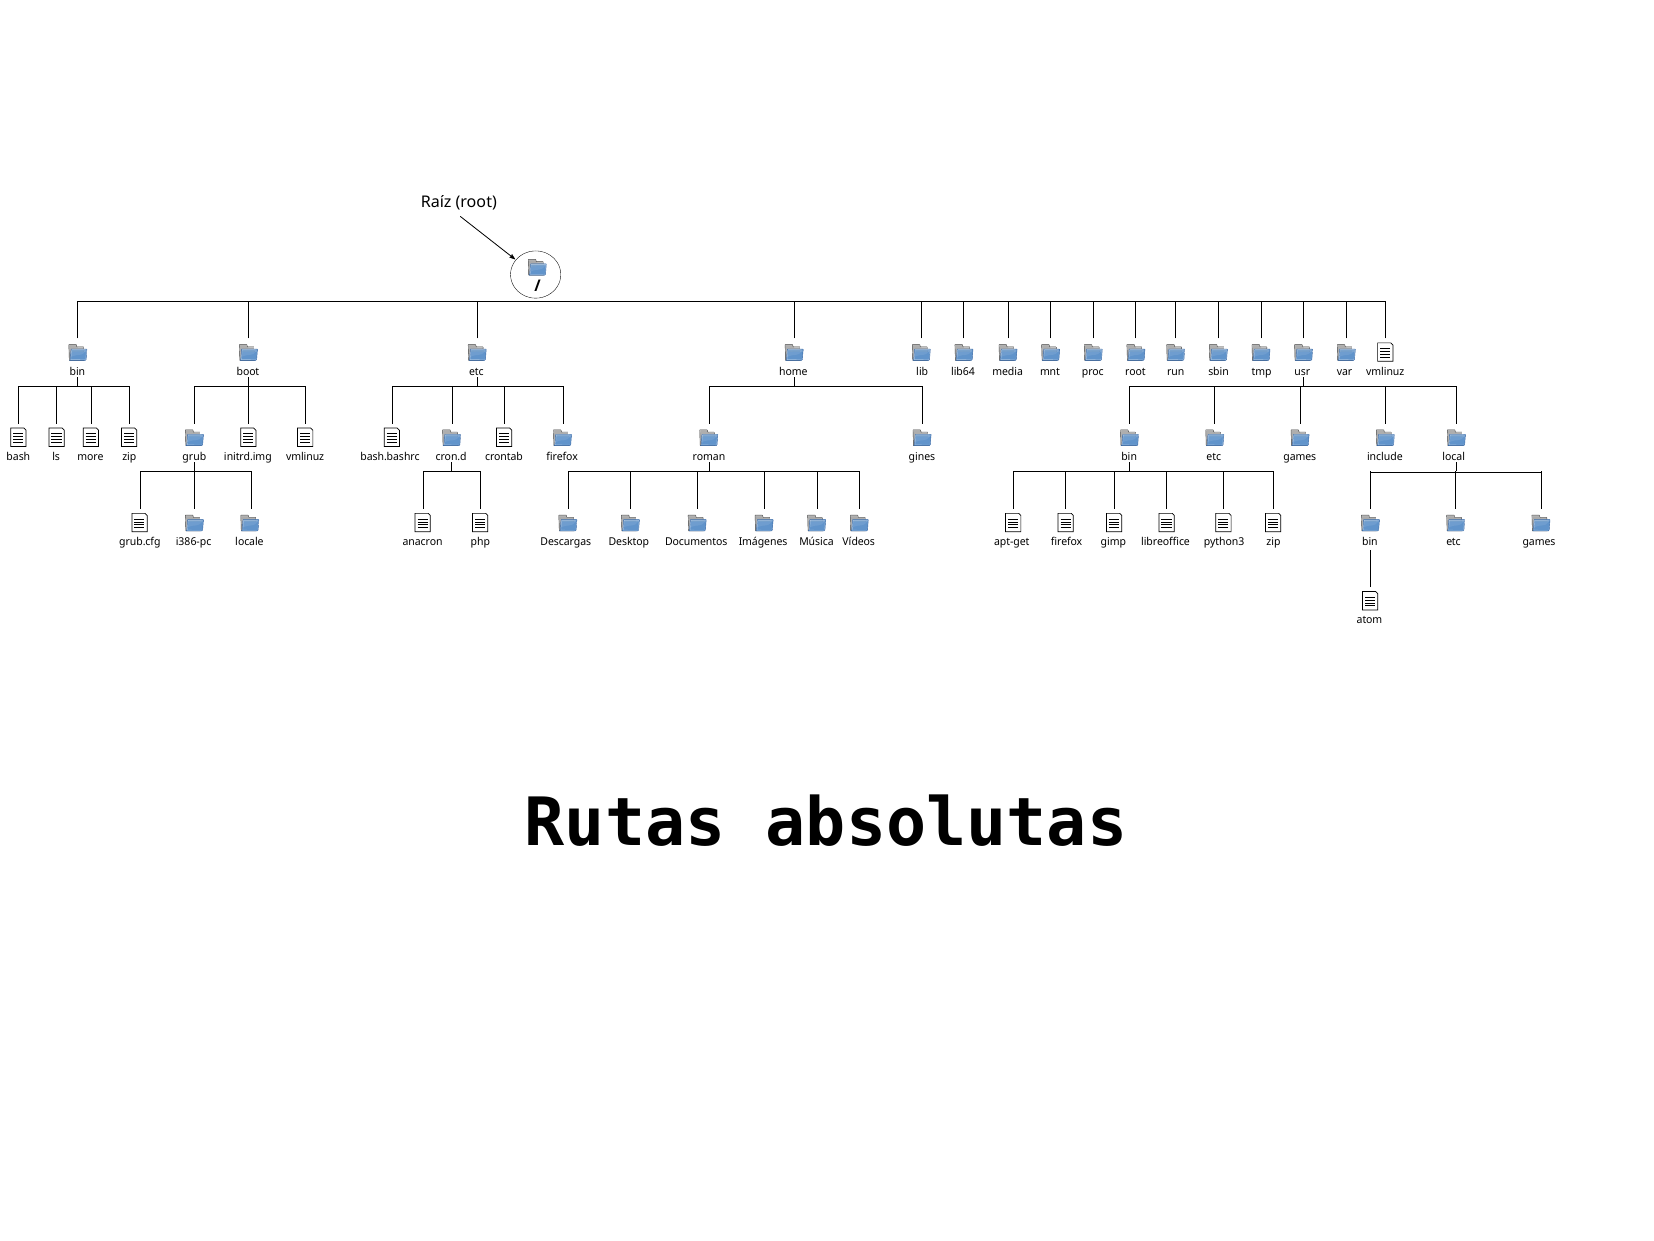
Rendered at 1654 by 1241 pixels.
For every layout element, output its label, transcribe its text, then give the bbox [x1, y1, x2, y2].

picture [7, 195, 1654, 653]
subtitle Rutas absolutas [82, 699, 1571, 945]
